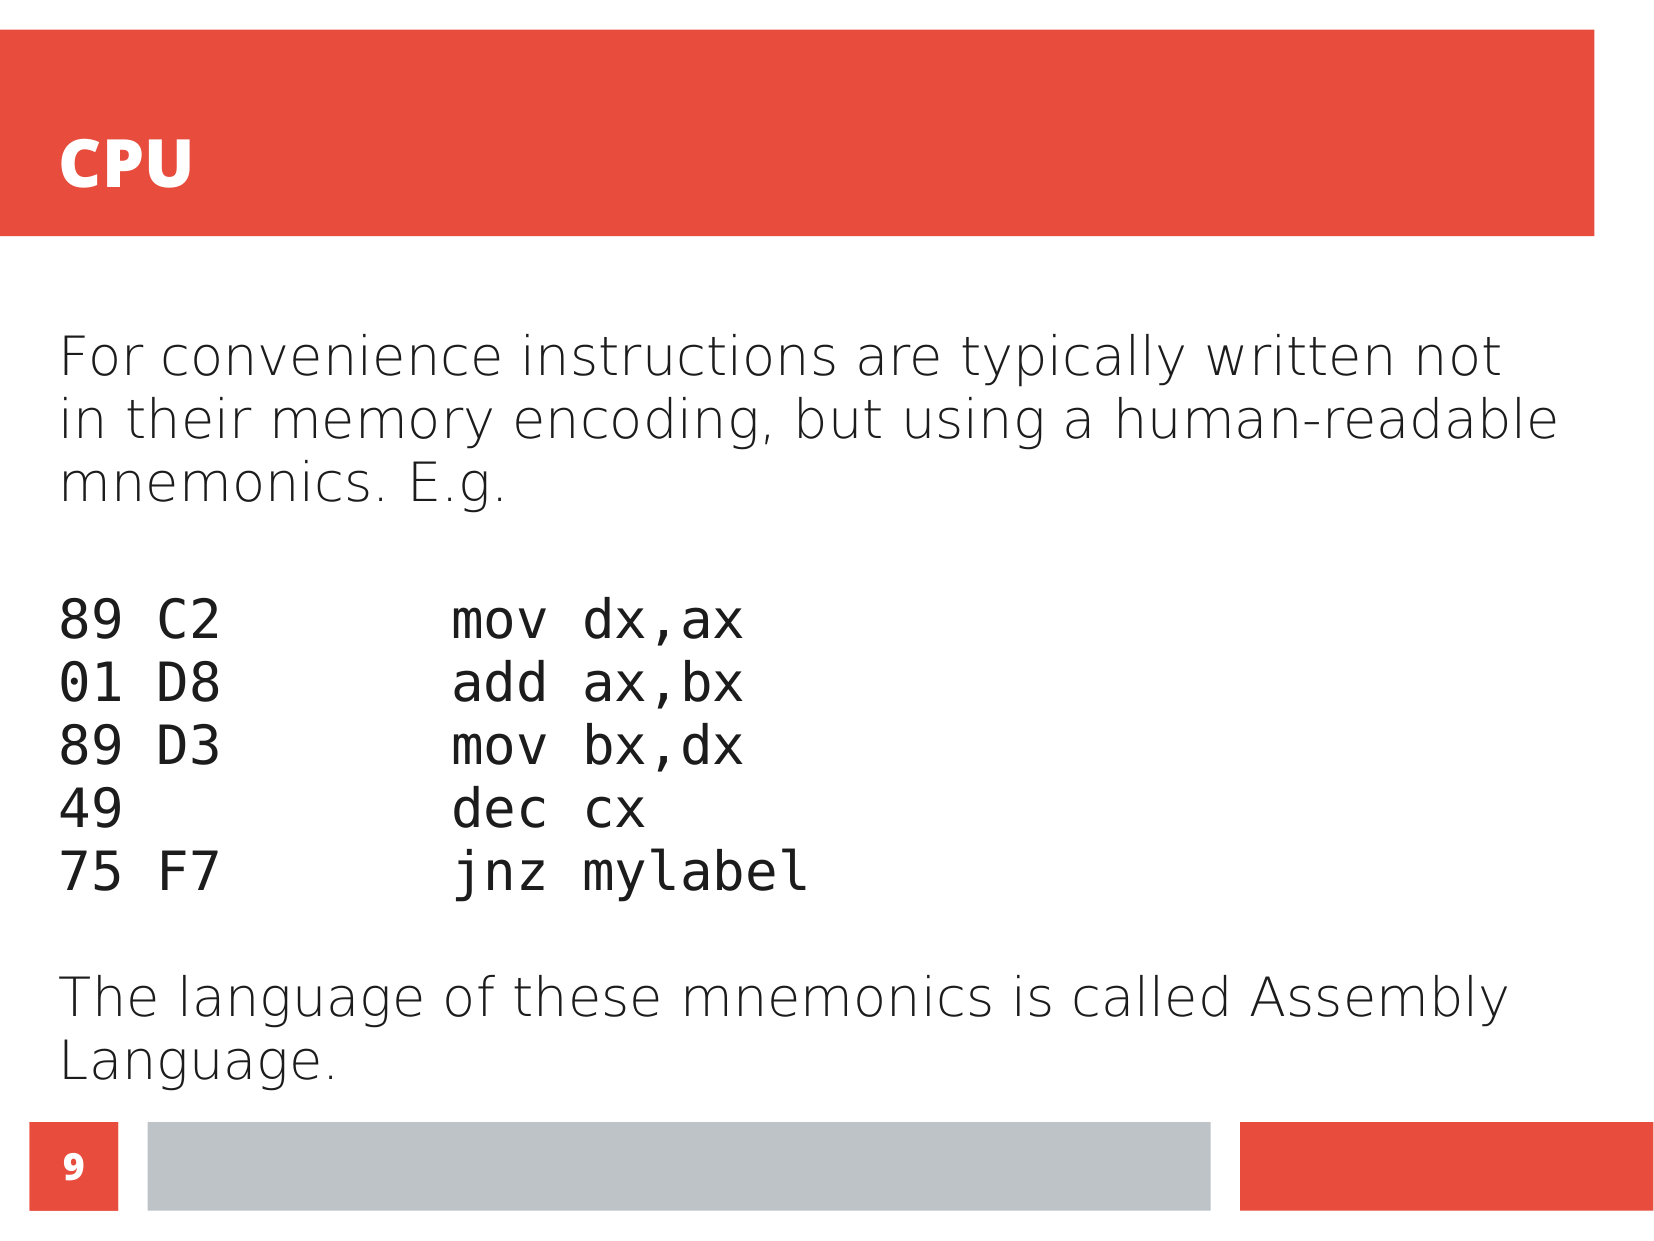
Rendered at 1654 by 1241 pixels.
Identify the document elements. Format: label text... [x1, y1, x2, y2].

text_box For convenience instructions are typically written not in their memory encoding, but using a human-readable mnemonics. E.g. 89 C2 mov dx,ax 01 D8 add ax,bx 89 D3 mov bx,dx 49 dec cx 75 F7 jnz mylabel The language of these mnemonics is called Assembly Language. [59, 324, 1565, 1093]
title CPU [59, 59, 1595, 207]
